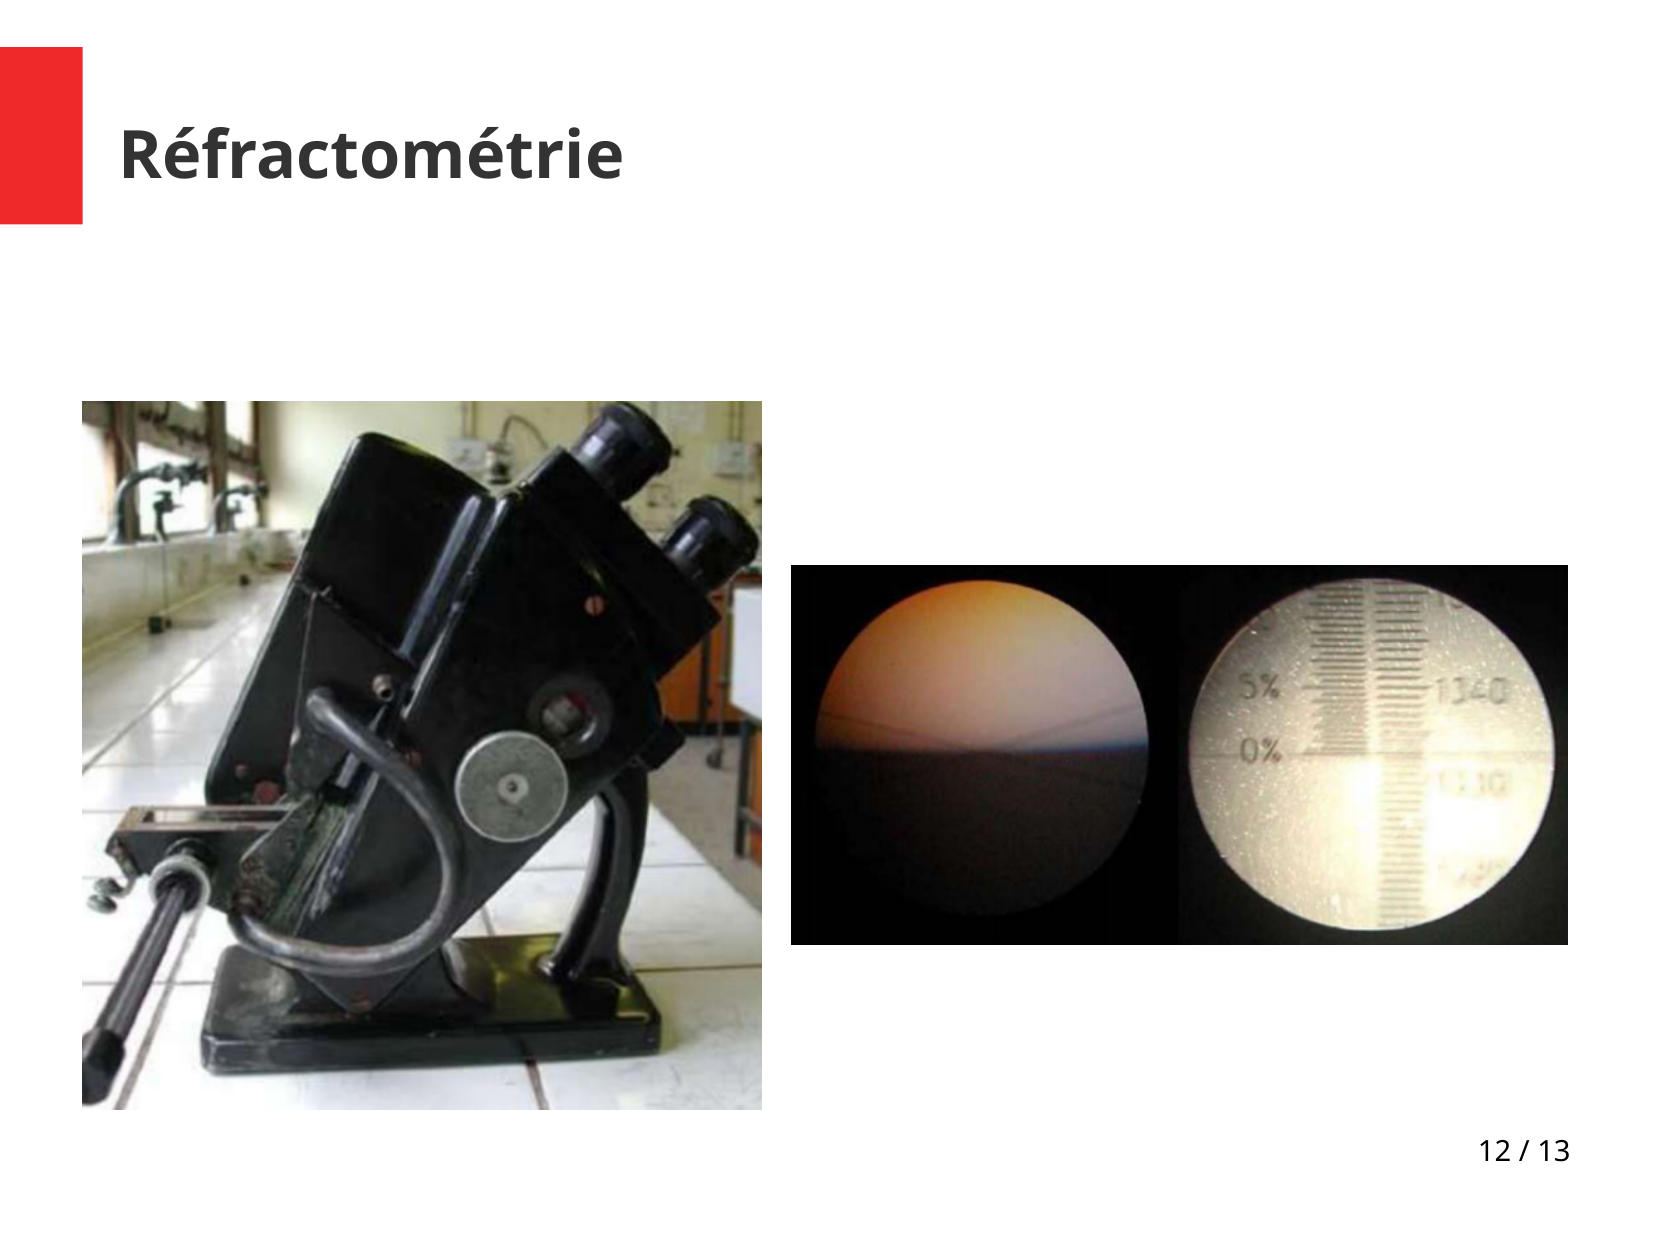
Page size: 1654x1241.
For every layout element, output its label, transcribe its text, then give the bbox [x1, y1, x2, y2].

picture [791, 565, 1568, 945]
picture [82, 401, 762, 1110]
title Réfractométrie [118, 49, 1571, 257]
